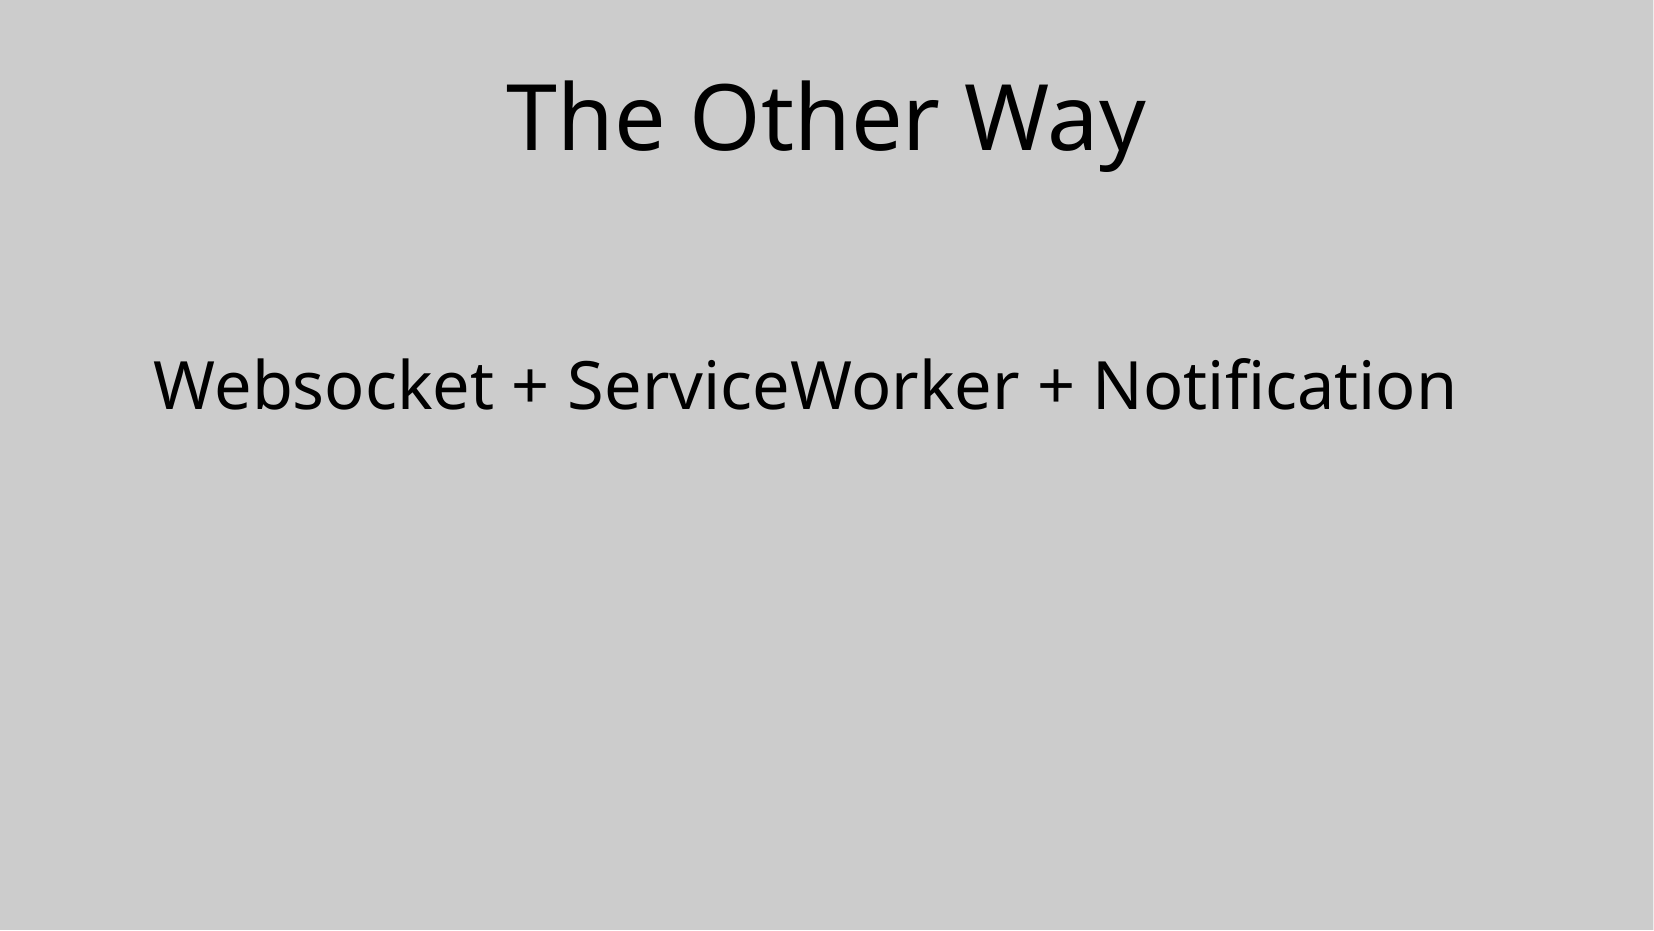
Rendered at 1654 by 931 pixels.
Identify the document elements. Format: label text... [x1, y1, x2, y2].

list Websocket + ServiceWorker + Notification [82, 217, 1571, 758]
title The Other Way [82, 37, 1571, 193]
